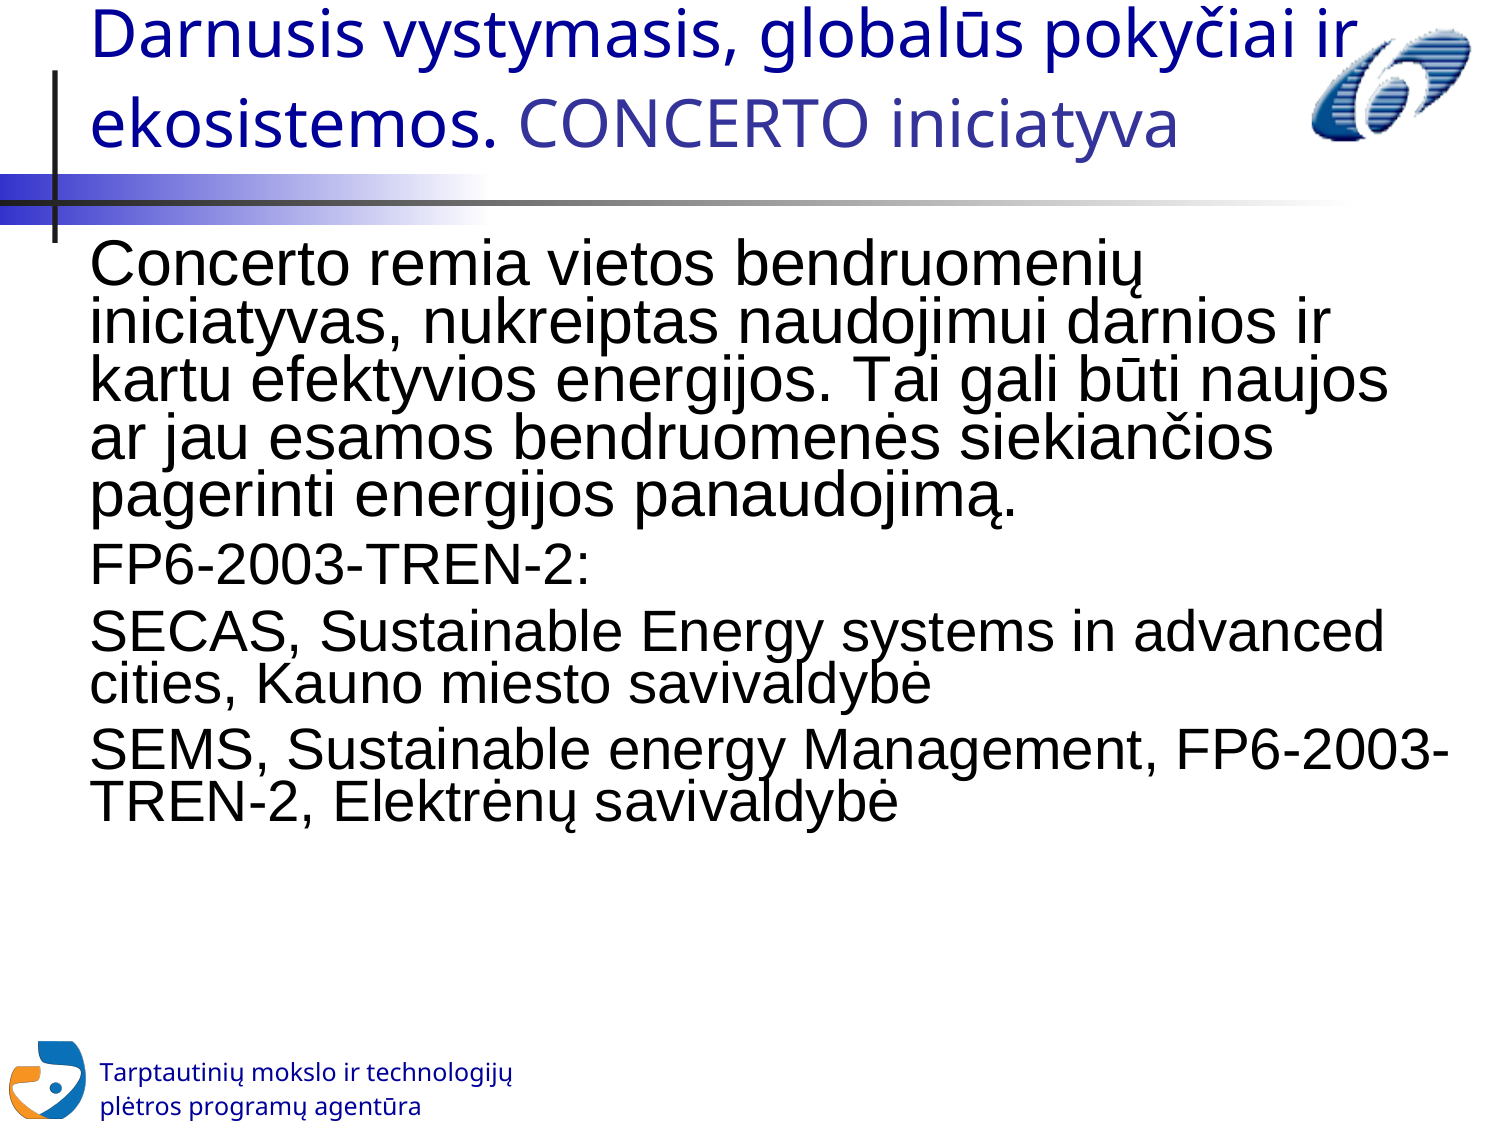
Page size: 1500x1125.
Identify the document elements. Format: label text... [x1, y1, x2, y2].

picture [9, 1041, 86, 1119]
title Darnusis vystymasis, globalūs pokyčiai ir ekosistemos. CONCERTO iniciatyva [75, 0, 1500, 175]
list Concerto remia vietos bendruomenių iniciatyvas, nukreiptas naudojimui darnios ir kartu efektyvios energijos. Tai gali būti naujos ar jau esamos bendruomenės siekiančios pagerinti energijos panaudojimą. FP6-2003-TREN-2: SECAS, Sustainable Energy systems in advanced cities, Kauno miesto savivaldybė SEMS, Sustainable energy Management, FP6-2003-TREN-2, Elektrėnų savivaldybė [74, 231, 1475, 905]
